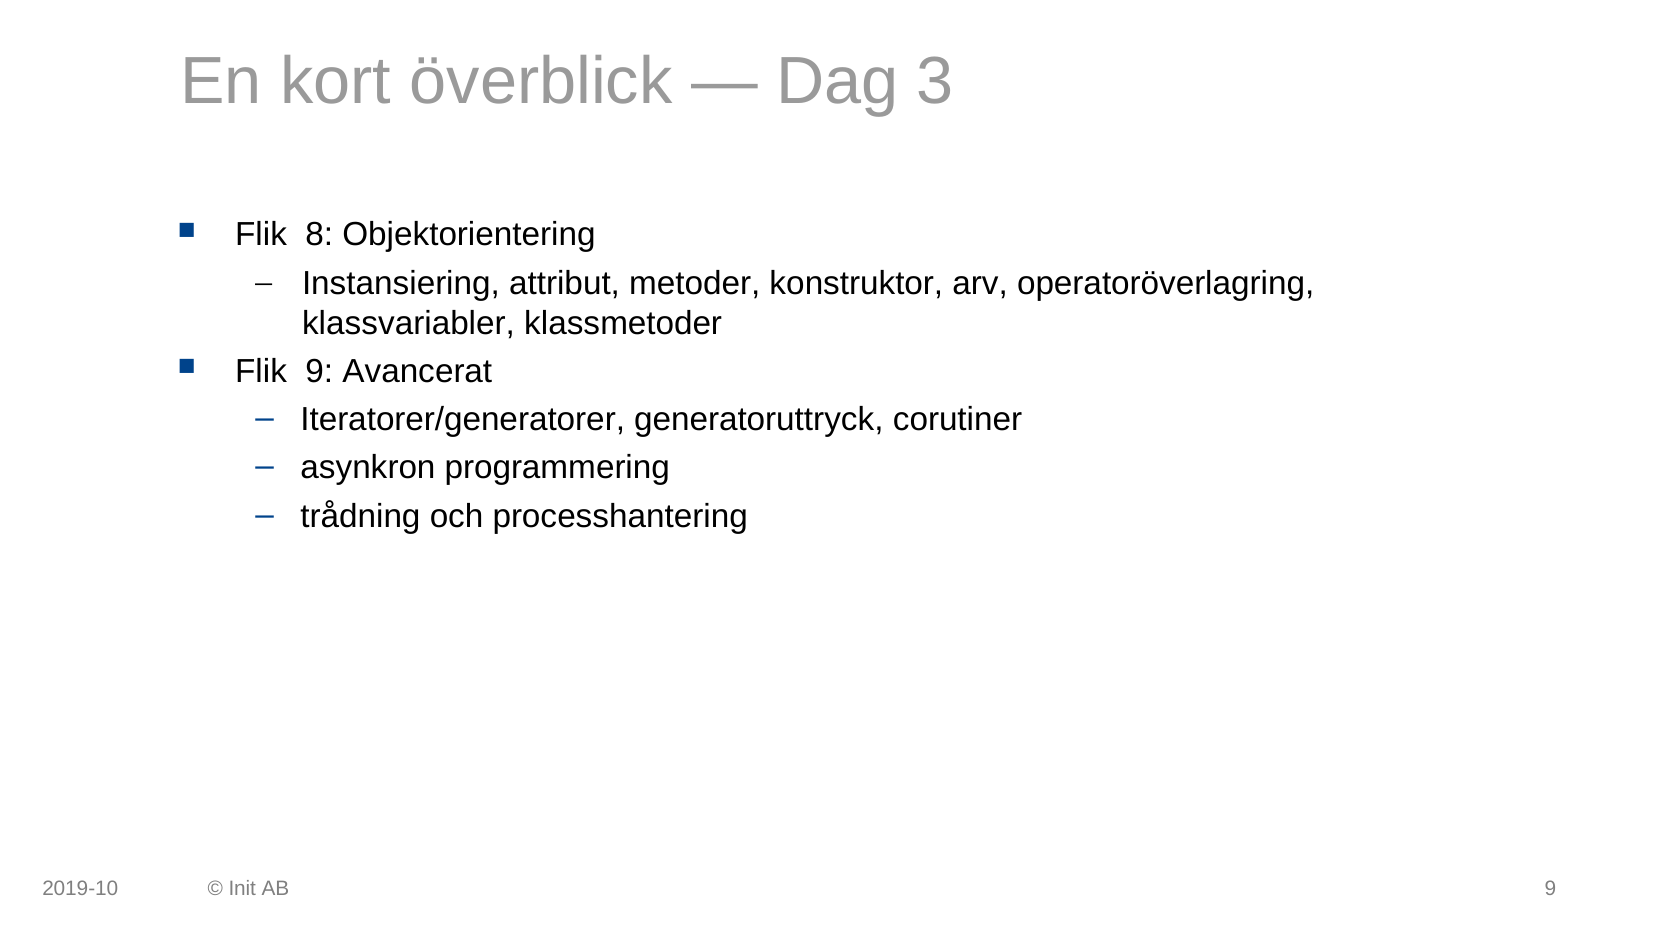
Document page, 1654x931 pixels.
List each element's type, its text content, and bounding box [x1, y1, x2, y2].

text_box Flik 8: Objektorientering Instansiering, attribut, metoder, konstruktor, arv, operatoröverlagring, klassvariabler, klassmetoder Flik 9: Avancerat Iteratorer/generatorer, generatoruttryck, corutiner asynkron programmering trådning och processhantering [165, 156, 1489, 796]
text_box <nummer> [1488, 857, 1571, 908]
text_box © Init AB [192, 857, 1461, 908]
text_box En kort överblick — Dag 3 [165, 0, 1489, 125]
text_box 2019-10 [27, 857, 166, 908]
